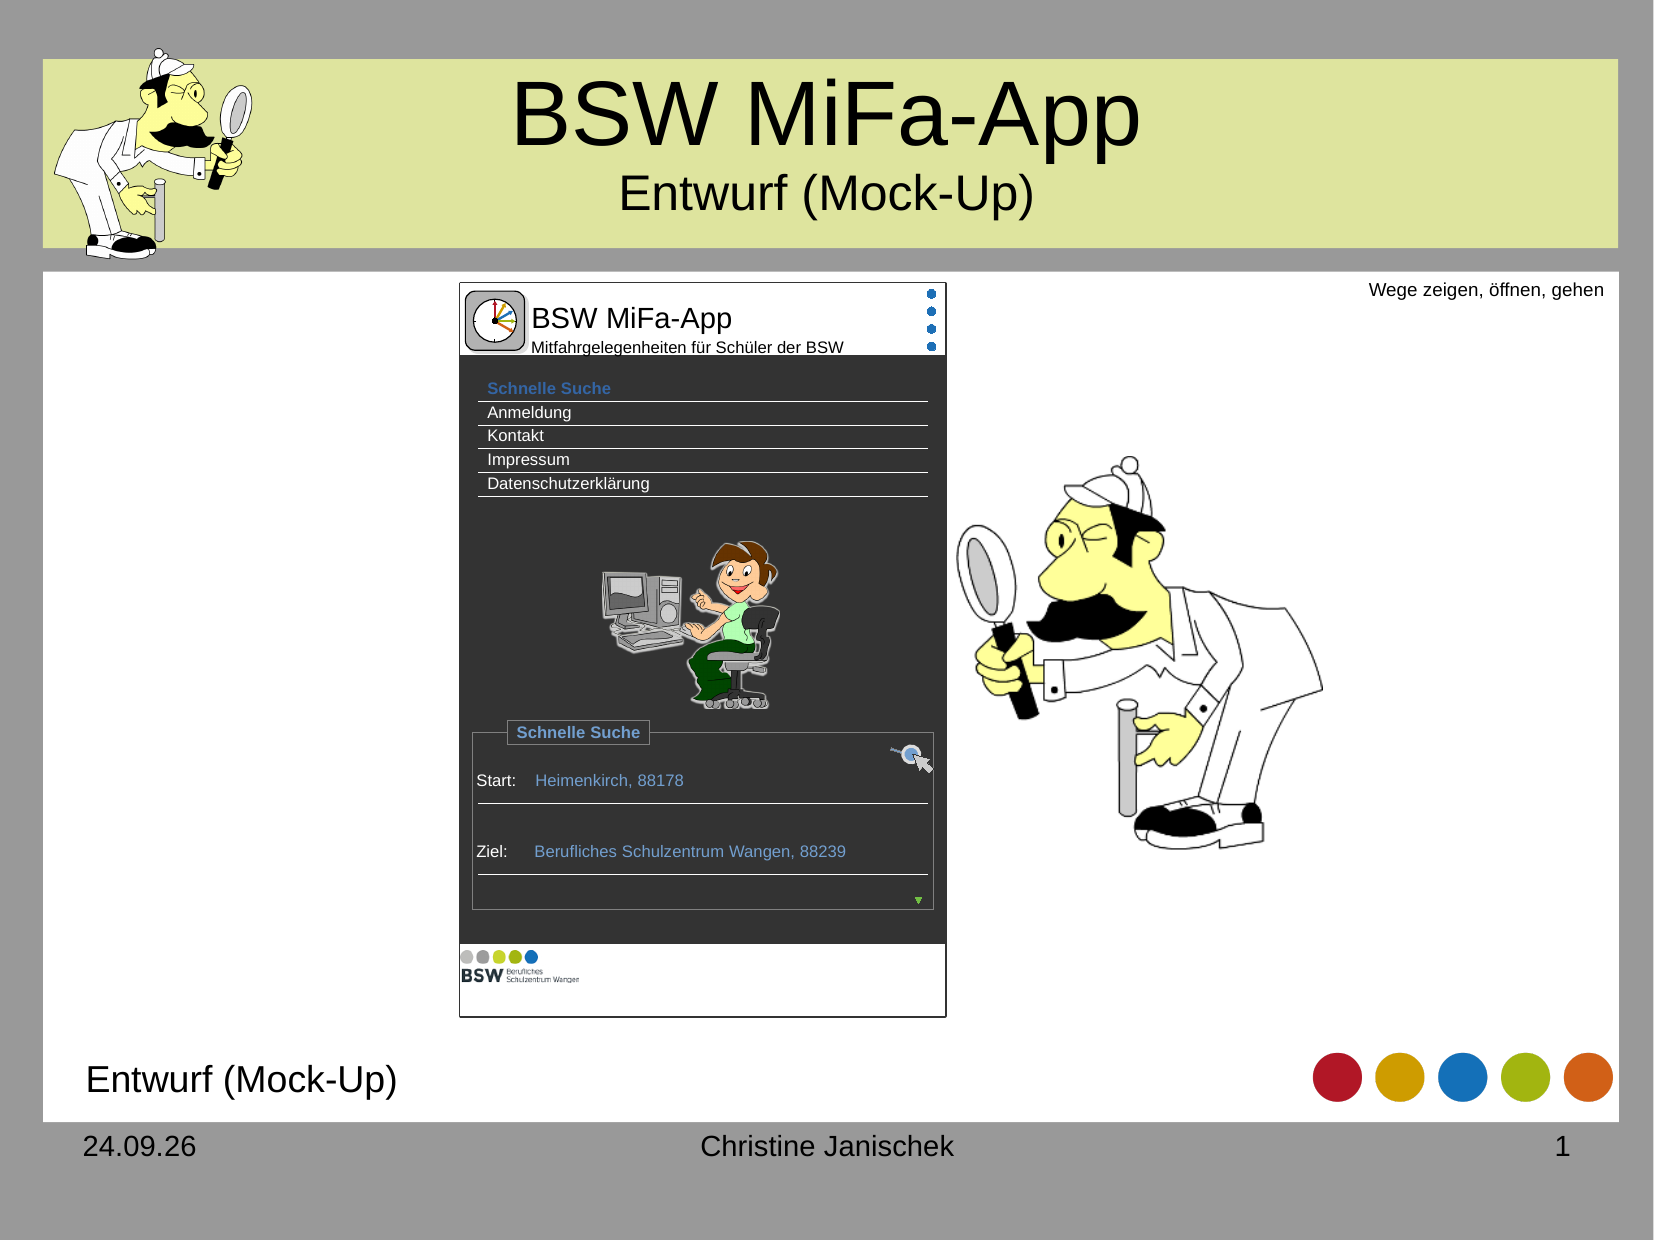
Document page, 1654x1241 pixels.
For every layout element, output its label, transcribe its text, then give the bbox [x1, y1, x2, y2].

text_box [460, 283, 945, 1016]
text_box Entwurf (Mock-Up) [70, 1051, 887, 1109]
text_box Berufliches Schulzentrum Wangen, 88239 [519, 834, 863, 875]
picture [54, 48, 253, 260]
picture [460, 950, 579, 983]
text_box Datenschutzerklärung [472, 466, 674, 501]
text_box Anmeldung [472, 406, 591, 419]
text_box Ziel: [461, 834, 519, 869]
text_box BSW MiFa-App [523, 294, 751, 330]
title BSW MiFa-App Entwurf (Mock-Up) [82, 62, 1571, 221]
text_box Start: [461, 763, 520, 798]
text_box Impressum [472, 442, 591, 466]
text_box Mitfahrgelegenheiten für Schüler der BSW [516, 330, 875, 384]
picture [602, 541, 780, 709]
picture [955, 456, 1323, 851]
text_box Schnelle Suche [507, 720, 650, 745]
picture [1311, 1051, 1616, 1106]
text_box Kontakt [472, 419, 591, 442]
text_box Heimenkirch, 88178 [520, 763, 709, 804]
text_box Schnelle Suche [472, 372, 638, 406]
